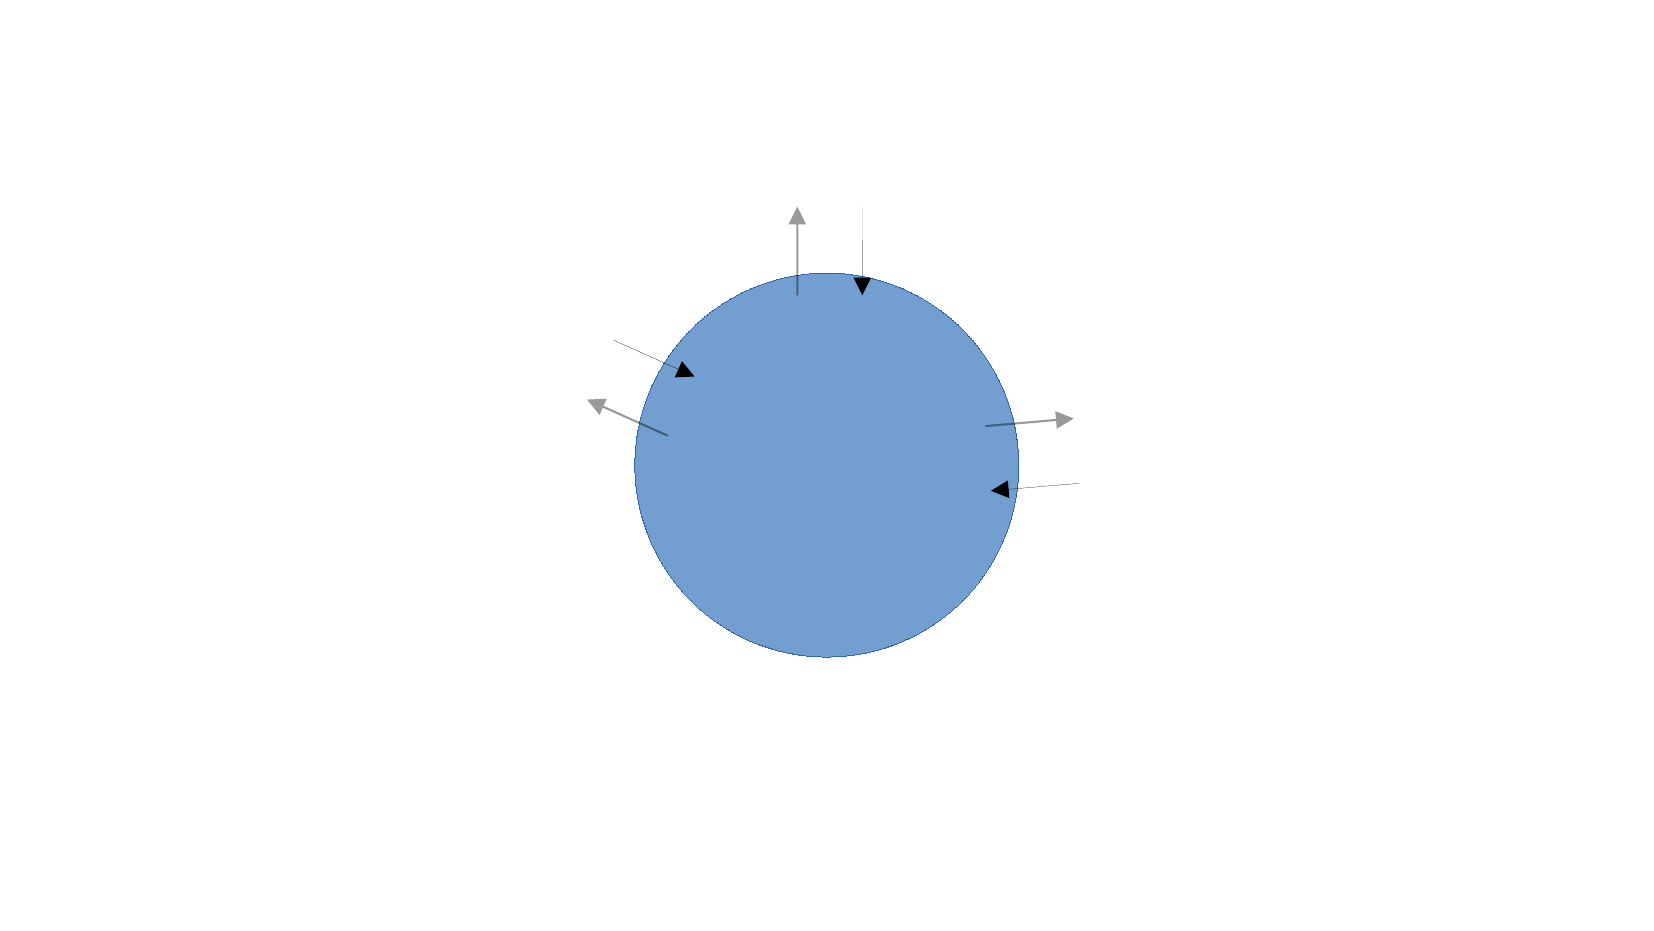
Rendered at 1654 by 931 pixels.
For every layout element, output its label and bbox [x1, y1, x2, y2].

text_box [797, 192, 859, 264]
text_box [574, 269, 1093, 658]
